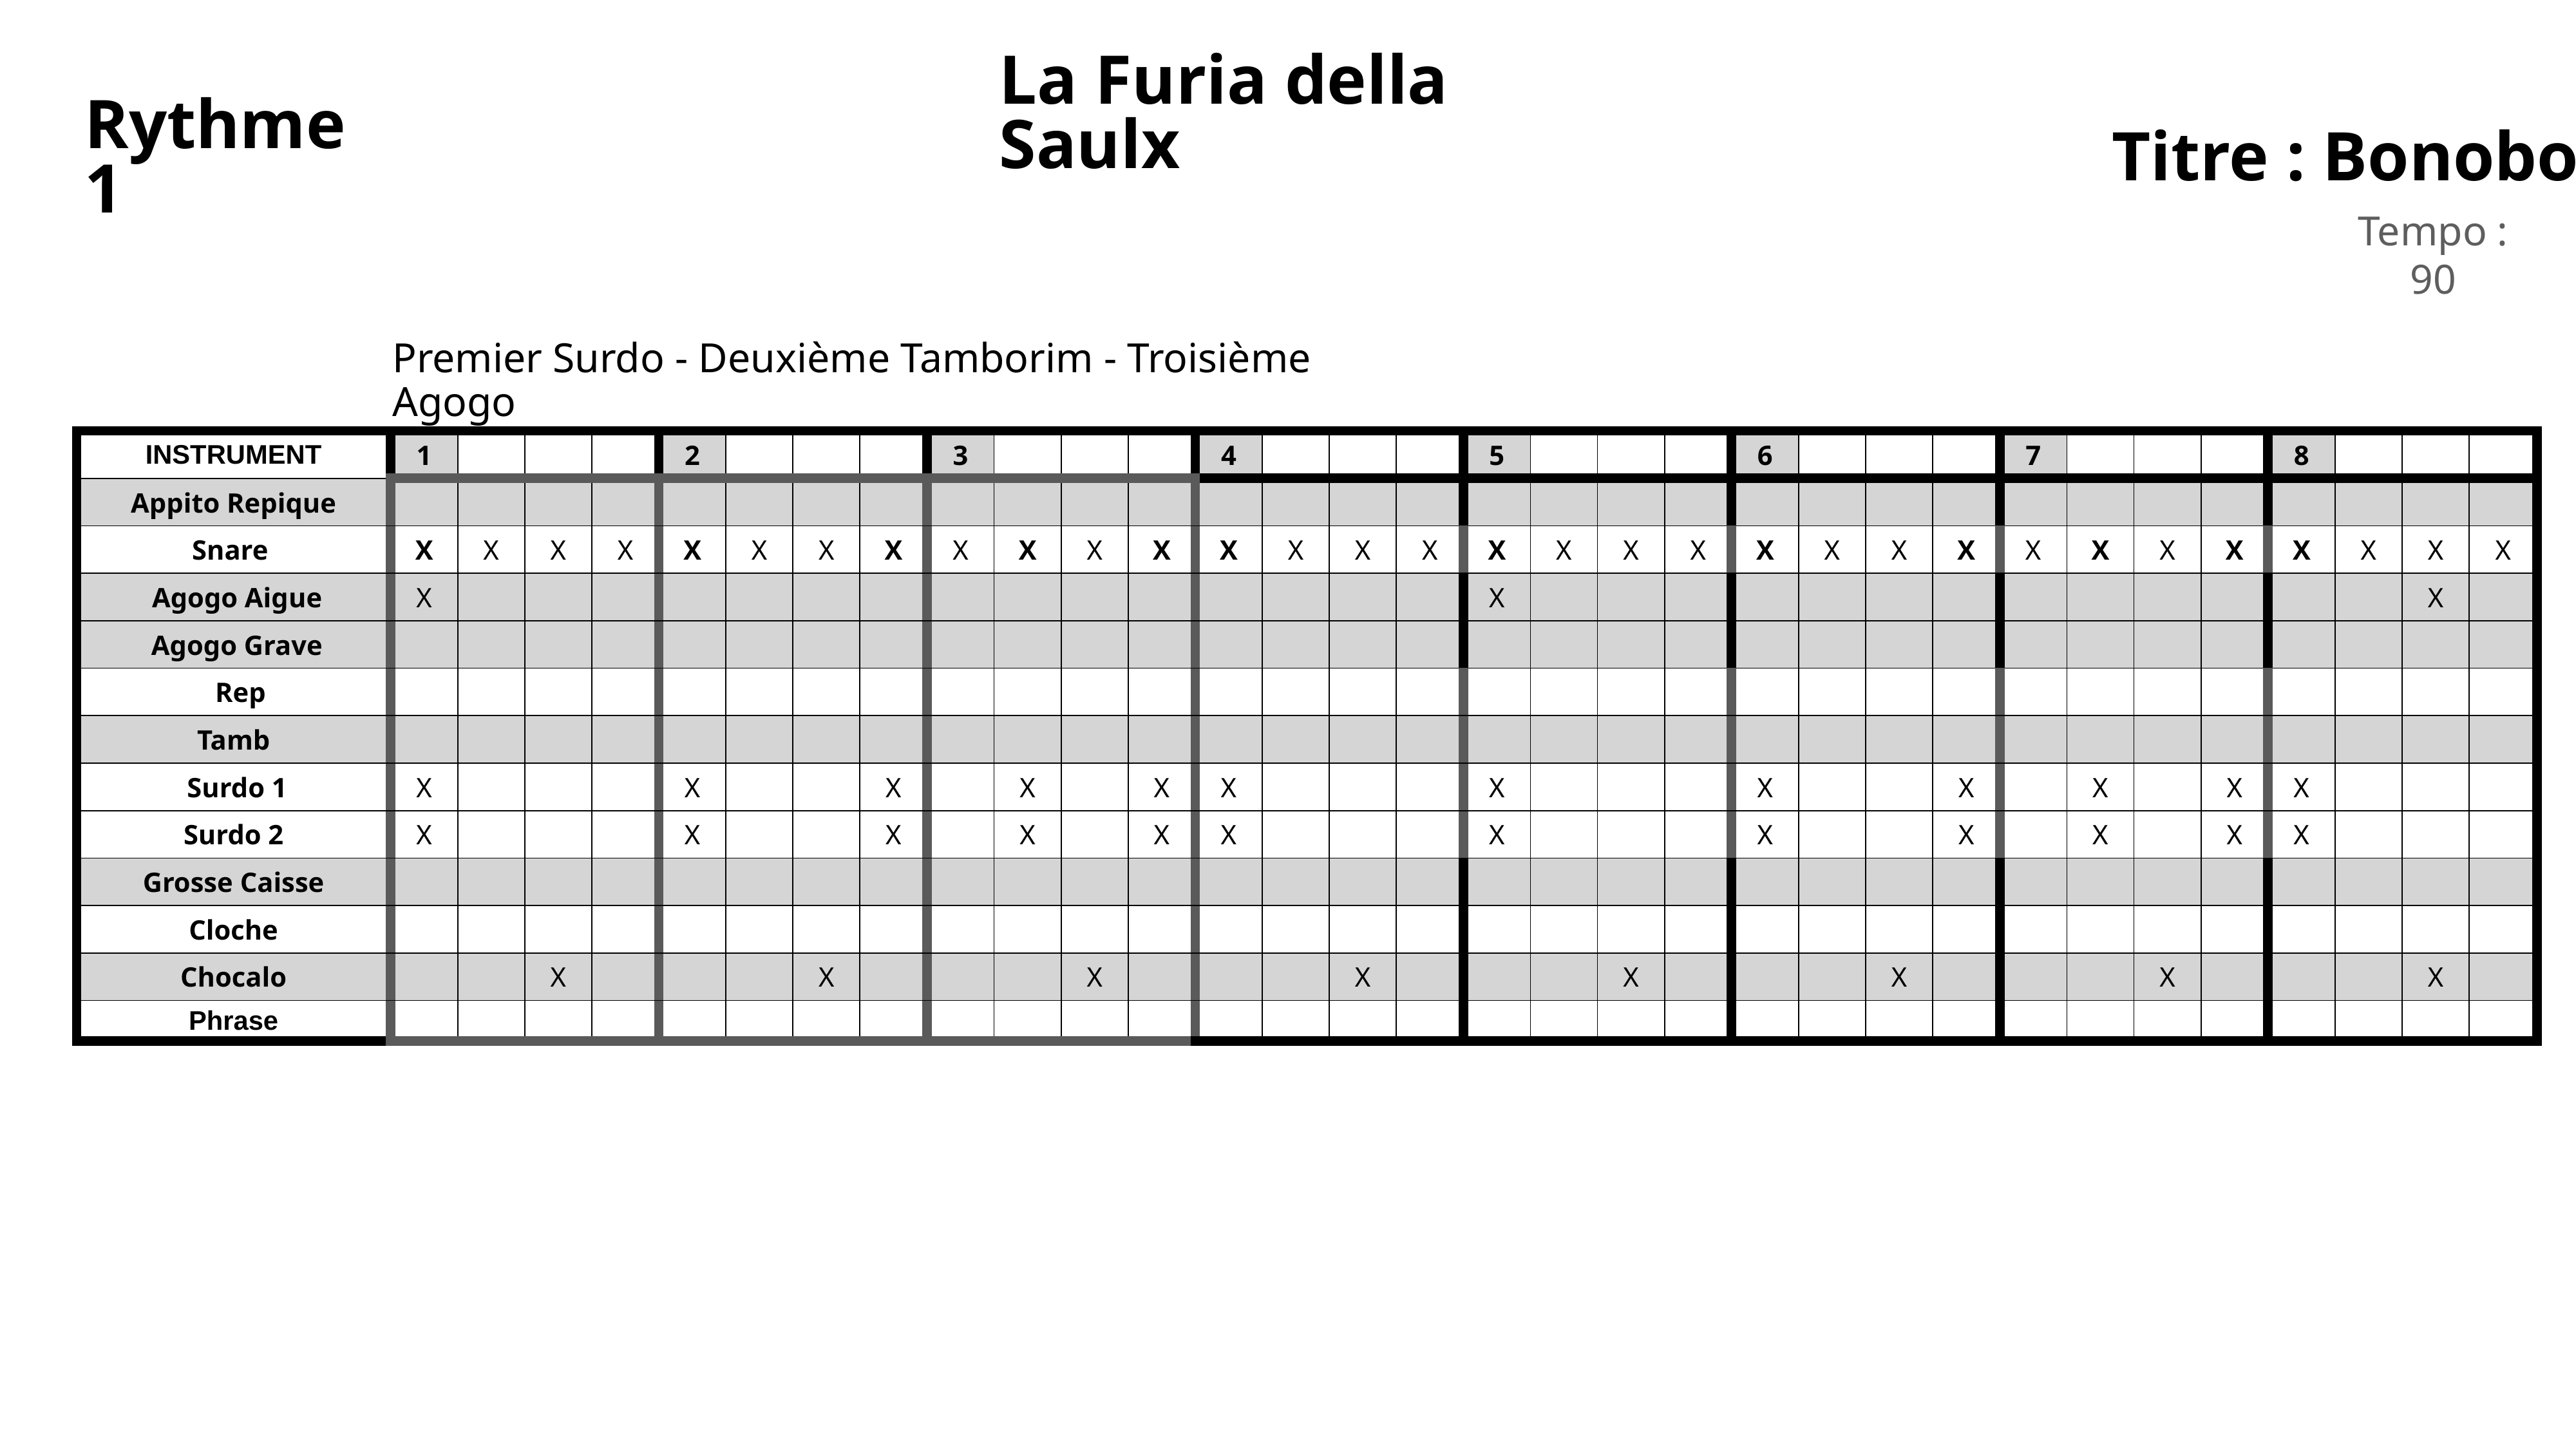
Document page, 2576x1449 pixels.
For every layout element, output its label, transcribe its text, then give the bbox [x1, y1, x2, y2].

table_cell [1200, 483, 1262, 526]
table_cell [1129, 621, 1191, 668]
table_cell [1062, 668, 1128, 715]
table_cell [459, 811, 524, 858]
table_cell [2336, 906, 2401, 952]
table_header [1531, 435, 1597, 473]
table_cell [2134, 906, 2201, 952]
table_cell [2336, 811, 2401, 858]
table_header [1129, 435, 1191, 473]
table_cell [1397, 858, 1459, 905]
table_cell Appito Repique [81, 479, 386, 526]
table_cell X [395, 574, 457, 620]
table_cell [2067, 906, 2134, 952]
table_cell [2470, 574, 2532, 620]
table_cell [2403, 906, 2468, 952]
table_cell [1531, 811, 1597, 858]
table_cell [2202, 716, 2263, 762]
table_cell [459, 621, 524, 668]
table_cell [2005, 811, 2067, 858]
table_cell [2134, 811, 2201, 858]
table_cell [2005, 1001, 2067, 1036]
table_cell [2336, 858, 2401, 905]
table_header [459, 435, 524, 473]
table_cell [2470, 764, 2532, 810]
table_cell [2134, 764, 2201, 810]
table_cell X [1468, 526, 1530, 573]
table_cell X [1736, 811, 1798, 858]
table_cell [459, 764, 524, 810]
table_cell [1736, 668, 1798, 715]
table_cell [793, 716, 859, 762]
table_cell [1062, 1001, 1128, 1036]
table_cell [726, 906, 792, 952]
table_cell [932, 483, 994, 526]
table_header [526, 435, 591, 473]
table_cell [2403, 858, 2468, 905]
table_cell [459, 574, 524, 620]
table_cell [1665, 574, 1727, 620]
table_header [1866, 435, 1932, 473]
table_cell X [793, 526, 859, 573]
table_cell [663, 668, 725, 715]
table_cell [994, 668, 1061, 715]
table_cell [592, 906, 654, 952]
table_cell [1062, 483, 1128, 526]
table_cell [2273, 574, 2334, 620]
table_cell X [860, 526, 922, 573]
table_cell [793, 906, 859, 952]
text_box Rythme 1 [79, 91, 383, 231]
table_cell Grosse Caisse [81, 858, 386, 905]
table_cell X [1129, 764, 1191, 810]
text_box Titre : Bonobo [2106, 123, 2576, 199]
table_cell X [2134, 526, 2201, 573]
table_cell X [726, 526, 792, 573]
table_cell [663, 954, 725, 1000]
table_cell X [1736, 526, 1798, 573]
table_cell [726, 668, 792, 715]
table_cell [395, 483, 457, 526]
text_box Premier Surdo - Deuxième Tamborim - Troisième Agogo [387, 332, 1403, 431]
table_cell [1531, 764, 1597, 810]
table_cell [2403, 811, 2468, 858]
table_cell [592, 621, 654, 668]
table_cell [2067, 954, 2134, 1000]
table_cell X [1799, 526, 1865, 573]
table_cell X [2202, 526, 2263, 573]
table_cell X [1468, 764, 1530, 810]
table_cell X [1598, 954, 1664, 1000]
table_cell [1799, 811, 1865, 858]
table_cell [1665, 483, 1727, 526]
table_cell X [2067, 764, 2134, 810]
table_cell X [1866, 954, 1932, 1000]
table_cell [2067, 716, 2134, 762]
table_cell [2005, 906, 2067, 952]
table_cell X [1933, 526, 1995, 573]
table_cell [663, 906, 725, 952]
table_cell X [1263, 526, 1329, 573]
table_cell [2067, 621, 2134, 668]
table_cell [1736, 574, 1798, 620]
table_cell [1129, 858, 1191, 905]
table_cell X [1736, 764, 1798, 810]
table_cell [1263, 764, 1329, 810]
table_cell [1799, 483, 1865, 526]
table_cell [2005, 483, 2067, 526]
table_cell [1468, 668, 1530, 715]
table_cell [994, 621, 1061, 668]
table_cell [592, 811, 654, 858]
table_header 1 [395, 435, 457, 473]
table_cell [663, 858, 725, 905]
table_cell X [2202, 764, 2263, 810]
table_cell X [1933, 811, 1995, 858]
table_cell [1397, 574, 1459, 620]
table_cell [793, 621, 859, 668]
table_cell [2273, 954, 2334, 1000]
table_cell X [2403, 954, 2468, 1000]
table_cell [1062, 858, 1128, 905]
table_cell [395, 906, 457, 952]
table_header [2067, 435, 2134, 473]
table_cell [2134, 621, 2201, 668]
table_cell [592, 954, 654, 1000]
table_cell [459, 668, 524, 715]
table_header 2 [663, 435, 725, 473]
table_cell X [793, 954, 859, 1000]
table_cell [526, 1001, 591, 1036]
table_cell [1933, 574, 1995, 620]
table_cell [592, 858, 654, 905]
table_header 8 [2273, 435, 2334, 473]
table_cell [1397, 811, 1459, 858]
table_cell [2336, 483, 2401, 526]
table_cell [1062, 811, 1128, 858]
table_cell [1531, 483, 1597, 526]
table_cell [1933, 483, 1995, 526]
table_cell [1799, 764, 1865, 810]
table_cell Agogo Grave [81, 621, 386, 668]
table_cell [1062, 716, 1128, 762]
table_cell [793, 1001, 859, 1036]
table_cell [1665, 716, 1727, 762]
table_cell [1129, 574, 1191, 620]
table_cell [1468, 716, 1530, 762]
table_cell [726, 574, 792, 620]
table_header [2202, 435, 2263, 473]
table_cell [726, 954, 792, 1000]
table_cell [1200, 954, 1262, 1000]
table_cell [1263, 906, 1329, 952]
table_cell [2005, 668, 2067, 715]
table_cell [1062, 574, 1128, 620]
table_header INSTRUMENT [81, 435, 386, 478]
table_cell [395, 668, 457, 715]
table_cell [1200, 668, 1262, 715]
table_cell X [1062, 526, 1128, 573]
table_cell [2202, 483, 2263, 526]
table_cell [860, 621, 922, 668]
table_cell [1933, 954, 1995, 1000]
table_cell [2067, 668, 2134, 715]
table_cell [1598, 858, 1664, 905]
table_cell [1263, 716, 1329, 762]
table_header 6 [1736, 435, 1798, 473]
table_cell [1200, 858, 1262, 905]
table_cell [2134, 574, 2201, 620]
table_cell X [860, 764, 922, 810]
table_cell [1129, 954, 1191, 1000]
table_cell [1933, 621, 1995, 668]
table_cell [526, 668, 591, 715]
table_cell [2005, 858, 2067, 905]
table_cell [2273, 906, 2334, 952]
table_cell [395, 1001, 457, 1036]
table_cell X [994, 526, 1061, 573]
table_cell [2202, 574, 2263, 620]
table_cell [860, 574, 922, 620]
table_header [726, 435, 792, 473]
table_cell X [1062, 954, 1128, 1000]
table_cell X [395, 764, 457, 810]
table_header [1665, 435, 1727, 473]
table_cell [2273, 716, 2334, 762]
table_cell [1598, 1001, 1664, 1036]
table_cell [1531, 668, 1597, 715]
table_cell [663, 1001, 725, 1036]
table_cell [2202, 858, 2263, 905]
table_cell [1531, 1001, 1597, 1036]
table_cell Rep [81, 668, 386, 715]
table_cell [459, 1001, 524, 1036]
table_cell [1531, 621, 1597, 668]
table_cell X [1598, 526, 1664, 573]
table_cell [592, 668, 654, 715]
table_cell [932, 811, 994, 858]
table_cell [1799, 906, 1865, 952]
table_cell [1799, 954, 1865, 1000]
table_cell [2470, 483, 2532, 526]
table_cell [1397, 483, 1459, 526]
table_cell [932, 1001, 994, 1036]
table_cell [2067, 483, 2134, 526]
table_cell [2470, 954, 2532, 1000]
table_cell [1866, 906, 1932, 952]
table_cell X [1933, 764, 1995, 810]
table_cell [1330, 483, 1396, 526]
table_cell [2336, 621, 2401, 668]
table_cell X [1200, 764, 1262, 810]
table_cell [860, 906, 922, 952]
table_cell [459, 716, 524, 762]
table_cell X [663, 526, 725, 573]
table_cell [1263, 1001, 1329, 1036]
table_cell [1330, 906, 1396, 952]
table_cell [994, 483, 1061, 526]
table_cell [1665, 906, 1727, 952]
table_cell [2336, 574, 2401, 620]
table_cell [2134, 716, 2201, 762]
table_cell [526, 621, 591, 668]
table_cell Agogo Aigue [81, 574, 386, 620]
table_cell [1397, 1001, 1459, 1036]
table_cell [994, 906, 1061, 952]
table_cell X [1866, 526, 1932, 573]
table_header 4 [1200, 435, 1262, 473]
table_cell X [2067, 811, 2134, 858]
table_cell [726, 1001, 792, 1036]
table_cell [1062, 764, 1128, 810]
table_cell [1531, 574, 1597, 620]
table_cell [2403, 1001, 2468, 1036]
table_cell [1736, 716, 1798, 762]
table_cell [663, 621, 725, 668]
table_cell X [2067, 526, 2134, 573]
table_cell X [1531, 526, 1597, 573]
table_cell [726, 716, 792, 762]
table_cell [592, 764, 654, 810]
table_cell [994, 858, 1061, 905]
table_cell [2403, 764, 2468, 810]
table_cell [2470, 621, 2532, 668]
table_cell [860, 668, 922, 715]
table_cell [793, 764, 859, 810]
table_cell Surdo 1 [81, 764, 386, 810]
text_box La Furia della Saulx [994, 47, 1620, 187]
table_cell [793, 574, 859, 620]
table_header [2470, 435, 2532, 473]
table_cell X [932, 526, 994, 573]
table_cell [2202, 1001, 2263, 1036]
table_header [860, 435, 922, 473]
table_cell X [663, 811, 725, 858]
table_cell [1866, 716, 1932, 762]
table_cell [1200, 1001, 1262, 1036]
table_cell X [1665, 526, 1727, 573]
table_cell [1531, 954, 1597, 1000]
table_cell X [1468, 574, 1530, 620]
table_cell [592, 1001, 654, 1036]
table_cell X [2005, 526, 2067, 573]
table_cell [932, 858, 994, 905]
table_cell [1736, 906, 1798, 952]
table_header 3 [932, 435, 994, 473]
table_cell [1531, 858, 1597, 905]
table_cell X [2470, 526, 2532, 573]
table_cell [1531, 716, 1597, 762]
table_cell [1200, 906, 1262, 952]
table_cell [932, 954, 994, 1000]
table_cell X [1330, 954, 1396, 1000]
table_cell X [860, 811, 922, 858]
table_cell [2273, 1001, 2334, 1036]
table_cell [2336, 716, 2401, 762]
table_header [2336, 435, 2401, 473]
table_cell [526, 483, 591, 526]
table_cell [1736, 954, 1798, 1000]
table_cell [1200, 621, 1262, 668]
table_header [1933, 435, 1995, 473]
table_cell [2067, 858, 2134, 905]
table_cell [1263, 811, 1329, 858]
table_cell [2273, 483, 2334, 526]
table_cell [2134, 858, 2201, 905]
table_cell [1933, 1001, 1995, 1036]
table_cell [526, 858, 591, 905]
table_cell Tamb [81, 716, 386, 762]
table_cell [1129, 668, 1191, 715]
table_header [592, 435, 654, 473]
table_cell [2005, 621, 2067, 668]
text_box Tempo : 90 [2327, 200, 2539, 308]
table_cell [1129, 483, 1191, 526]
table_cell [2005, 574, 2067, 620]
table_cell [793, 483, 859, 526]
table_cell [793, 668, 859, 715]
table_cell [1866, 668, 1932, 715]
table_cell [663, 483, 725, 526]
table_cell [459, 483, 524, 526]
table_cell X [2403, 526, 2468, 573]
table_cell [459, 954, 524, 1000]
table_cell X [1129, 526, 1191, 573]
table_cell X [2403, 574, 2468, 620]
table_cell [1933, 668, 1995, 715]
table_cell X [395, 526, 457, 573]
table_cell [1933, 716, 1995, 762]
table_cell [1330, 858, 1396, 905]
table_cell [860, 1001, 922, 1036]
table_header [1598, 435, 1664, 473]
table_cell [1799, 621, 1865, 668]
table_header 7 [2005, 435, 2067, 473]
table_header [1330, 435, 1396, 473]
table_cell [592, 716, 654, 762]
table_cell [1736, 483, 1798, 526]
table_cell [459, 906, 524, 952]
table_header [1263, 435, 1329, 473]
table_cell [932, 574, 994, 620]
table_header [1062, 435, 1128, 473]
table_cell [994, 1001, 1061, 1036]
table_cell [726, 483, 792, 526]
table_cell [526, 574, 591, 620]
table_cell [1468, 1001, 1530, 1036]
table_cell [1200, 574, 1262, 620]
table_cell [932, 668, 994, 715]
table_cell [726, 858, 792, 905]
table_cell [2134, 668, 2201, 715]
table_cell [1799, 574, 1865, 620]
table_cell [1736, 621, 1798, 668]
table_cell [1866, 811, 1932, 858]
table_cell [2403, 668, 2468, 715]
table_cell [1598, 906, 1664, 952]
table_cell [1330, 574, 1396, 620]
table_cell [1598, 811, 1664, 858]
table_header [1799, 435, 1865, 473]
table_cell [1866, 858, 1932, 905]
table_cell [2403, 621, 2468, 668]
table_cell [1598, 764, 1664, 810]
table_cell X [1200, 526, 1262, 573]
table_cell [395, 858, 457, 905]
table_cell X [1468, 811, 1530, 858]
table_cell X [459, 526, 524, 573]
table_cell [2470, 906, 2532, 952]
table_cell X [1397, 526, 1459, 573]
table_cell [1468, 954, 1530, 1000]
table_cell Phrase [81, 1001, 386, 1036]
table_cell [2202, 621, 2263, 668]
table_cell [1397, 954, 1459, 1000]
table_cell [2470, 716, 2532, 762]
table_cell [526, 811, 591, 858]
table_cell [2336, 1001, 2401, 1036]
table_header 5 [1468, 435, 1530, 473]
table_cell [592, 574, 654, 620]
table_cell [793, 811, 859, 858]
table_cell [592, 483, 654, 526]
table_cell [1665, 858, 1727, 905]
table_cell [1598, 574, 1664, 620]
table_cell [1799, 668, 1865, 715]
table_cell [1397, 668, 1459, 715]
table_cell [1263, 858, 1329, 905]
table_cell [1468, 906, 1530, 952]
table_cell X [1330, 526, 1396, 573]
table_cell [1866, 764, 1932, 810]
table_cell [860, 716, 922, 762]
table_cell [1736, 858, 1798, 905]
table_header [2403, 435, 2468, 473]
table_cell [2202, 906, 2263, 952]
table_cell X [2336, 526, 2401, 573]
table_cell [663, 716, 725, 762]
table_cell [1799, 858, 1865, 905]
table_cell [2336, 668, 2401, 715]
table_cell [1263, 621, 1329, 668]
table_cell [1799, 716, 1865, 762]
table_cell X [2202, 811, 2263, 858]
table_cell [1799, 1001, 1865, 1036]
table_cell [1062, 906, 1128, 952]
table_header [2134, 435, 2201, 473]
table_cell [2067, 574, 2134, 620]
table_cell [2202, 668, 2263, 715]
table_cell [2470, 858, 2532, 905]
table_cell [1263, 574, 1329, 620]
table_cell [793, 858, 859, 905]
table_cell [932, 764, 994, 810]
table_cell [1397, 906, 1459, 952]
table_cell [932, 621, 994, 668]
table_cell [1866, 483, 1932, 526]
table_cell [2470, 668, 2532, 715]
table_cell [1665, 621, 1727, 668]
table_cell X [2273, 526, 2334, 573]
table_cell [1129, 1001, 1191, 1036]
table_cell [932, 716, 994, 762]
table_header [793, 435, 859, 473]
table_cell Chocalo [81, 954, 386, 1000]
table_cell [1062, 621, 1128, 668]
table_cell [1330, 716, 1396, 762]
table_cell [1531, 906, 1597, 952]
table_cell [1598, 716, 1664, 762]
table_cell [726, 811, 792, 858]
table_cell [1665, 811, 1727, 858]
table_cell [2067, 1001, 2134, 1036]
table_cell [2403, 483, 2468, 526]
table_cell [1665, 764, 1727, 810]
table_cell X [526, 526, 591, 573]
table_header [1397, 435, 1459, 473]
table_cell [1200, 716, 1262, 762]
table_cell [1397, 764, 1459, 810]
table_cell [2134, 483, 2201, 526]
table_cell [1330, 764, 1396, 810]
table_cell [2202, 954, 2263, 1000]
table_cell [1665, 954, 1727, 1000]
table_cell [2336, 764, 2401, 810]
table_cell [1665, 1001, 1727, 1036]
table_cell [1598, 483, 1664, 526]
table_cell Cloche [81, 906, 386, 952]
table_cell [1468, 858, 1530, 905]
table_cell [1736, 1001, 1798, 1036]
table_cell [860, 858, 922, 905]
table_cell [2470, 811, 2532, 858]
table_cell X [526, 954, 591, 1000]
table_cell [994, 716, 1061, 762]
table_cell [1129, 716, 1191, 762]
table_cell [1866, 1001, 1932, 1036]
table_cell [526, 716, 591, 762]
table_cell Surdo 2 [81, 811, 386, 858]
table_cell X [2273, 764, 2334, 810]
table_cell Snare [81, 526, 386, 573]
table_cell X [395, 811, 457, 858]
table_cell [860, 954, 922, 1000]
table_cell [2005, 764, 2067, 810]
table_cell [1263, 483, 1329, 526]
table_cell [2470, 1001, 2532, 1036]
table_cell [1397, 621, 1459, 668]
table_cell X [994, 764, 1061, 810]
table_cell [1263, 668, 1329, 715]
table_cell [1866, 621, 1932, 668]
table_cell X [663, 764, 725, 810]
table_cell X [592, 526, 654, 573]
table_cell [2005, 716, 2067, 762]
table_cell [2336, 954, 2401, 1000]
table_cell [395, 621, 457, 668]
table_cell [1397, 716, 1459, 762]
table_cell [1330, 811, 1396, 858]
table_cell [726, 764, 792, 810]
table_cell [1330, 1001, 1396, 1036]
table_cell X [1129, 811, 1191, 858]
table_cell [663, 574, 725, 620]
table_cell [2403, 716, 2468, 762]
table_cell [2273, 621, 2334, 668]
table_cell [2273, 858, 2334, 905]
table_cell [994, 954, 1061, 1000]
table_cell [2134, 1001, 2201, 1036]
table_cell [1330, 668, 1396, 715]
table_cell [526, 764, 591, 810]
table_cell [1129, 906, 1191, 952]
table_cell [395, 716, 457, 762]
table_cell [459, 858, 524, 905]
table_cell X [2134, 954, 2201, 1000]
table_cell [1665, 668, 1727, 715]
table_cell [1598, 621, 1664, 668]
table_cell [2273, 668, 2334, 715]
table_cell [860, 483, 922, 526]
table_cell [1933, 906, 1995, 952]
table_cell X [2273, 811, 2334, 858]
table_cell [1933, 858, 1995, 905]
table_cell [1598, 668, 1664, 715]
table_cell X [994, 811, 1061, 858]
table_cell [1330, 621, 1396, 668]
table_cell [1468, 621, 1530, 668]
table_cell [1468, 483, 1530, 526]
table_cell [395, 954, 457, 1000]
table_cell [526, 906, 591, 952]
table_cell X [1200, 811, 1262, 858]
table_cell [1866, 574, 1932, 620]
table_cell [994, 574, 1061, 620]
table_cell [726, 621, 792, 668]
table_cell [1263, 954, 1329, 1000]
table_cell [932, 906, 994, 952]
table_cell [2005, 954, 2067, 1000]
table_header [994, 435, 1061, 473]
